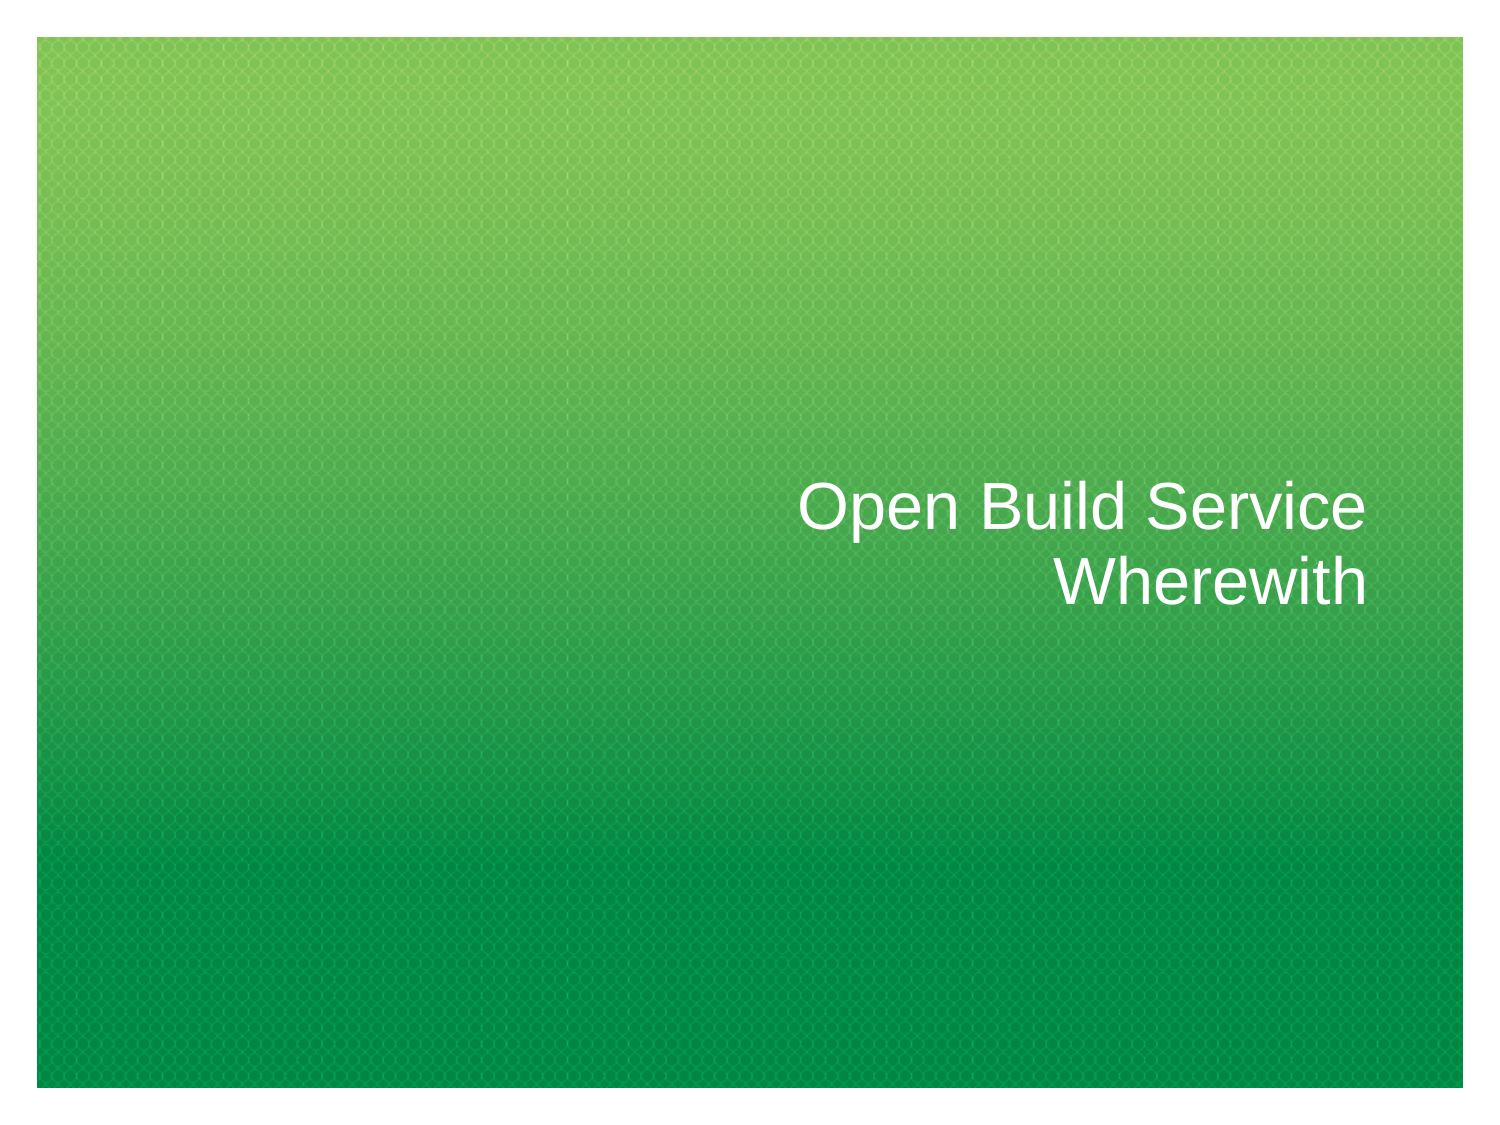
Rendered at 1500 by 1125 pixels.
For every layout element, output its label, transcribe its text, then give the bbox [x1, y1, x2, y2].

picture [37, 37, 1463, 1088]
title Open Build Service Wherewith [135, 450, 1369, 638]
